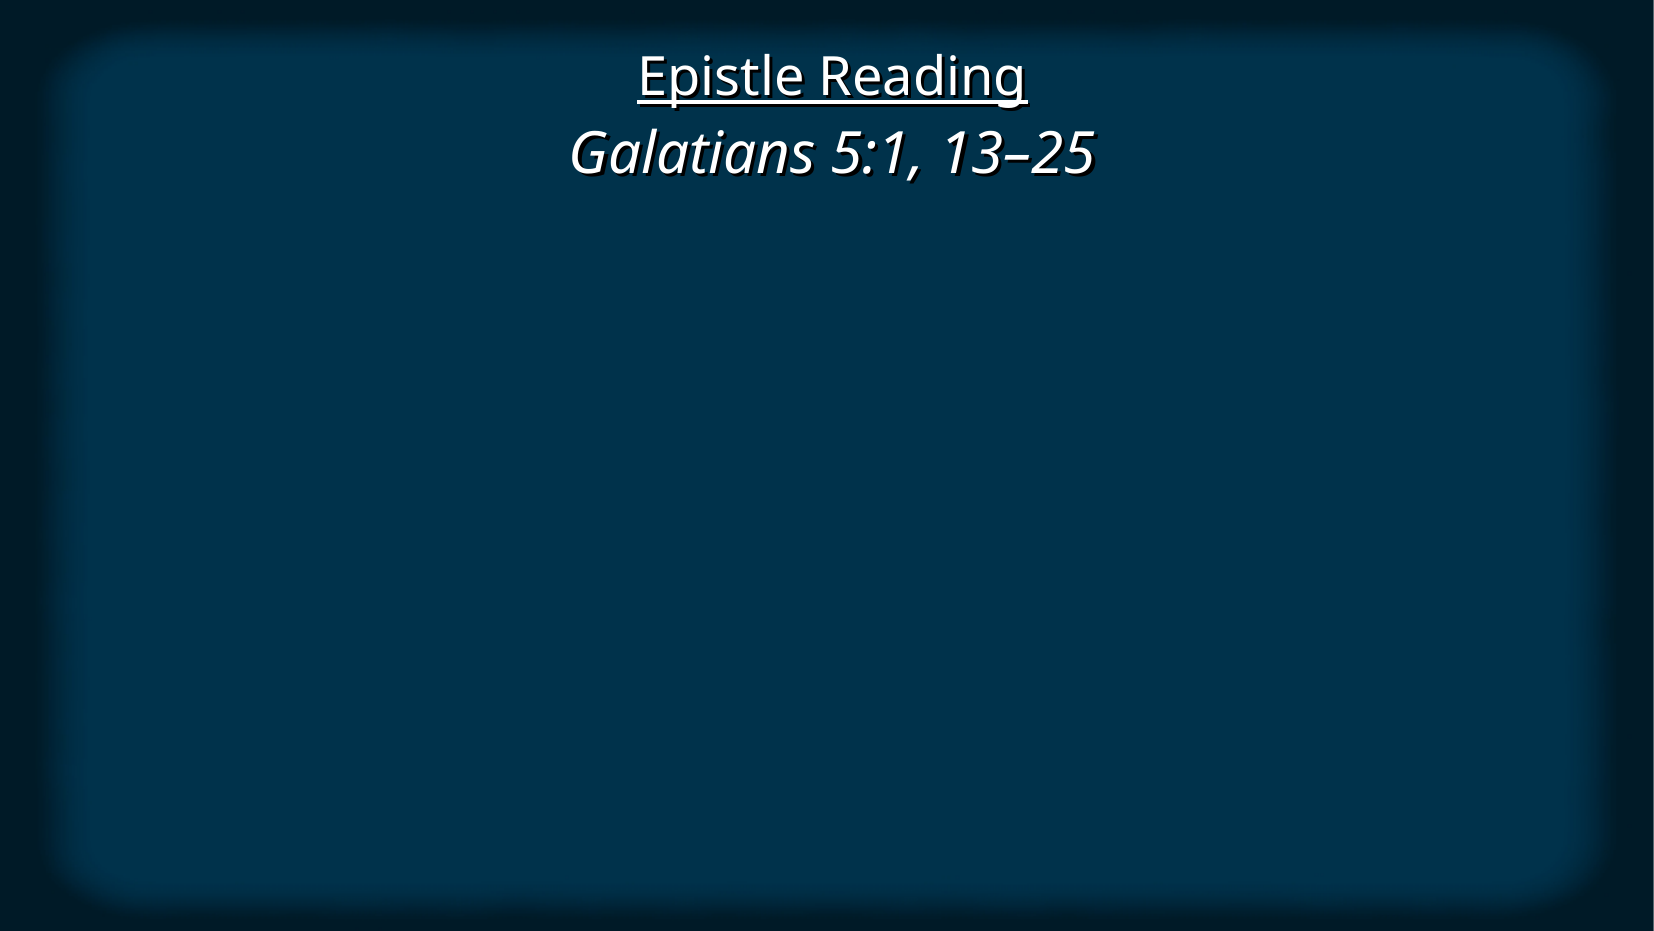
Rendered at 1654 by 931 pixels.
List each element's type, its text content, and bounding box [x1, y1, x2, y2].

text_box Epistle Reading Galatians 5:1, 13–25 [105, 30, 1561, 194]
picture [0, 0, 1654, 931]
